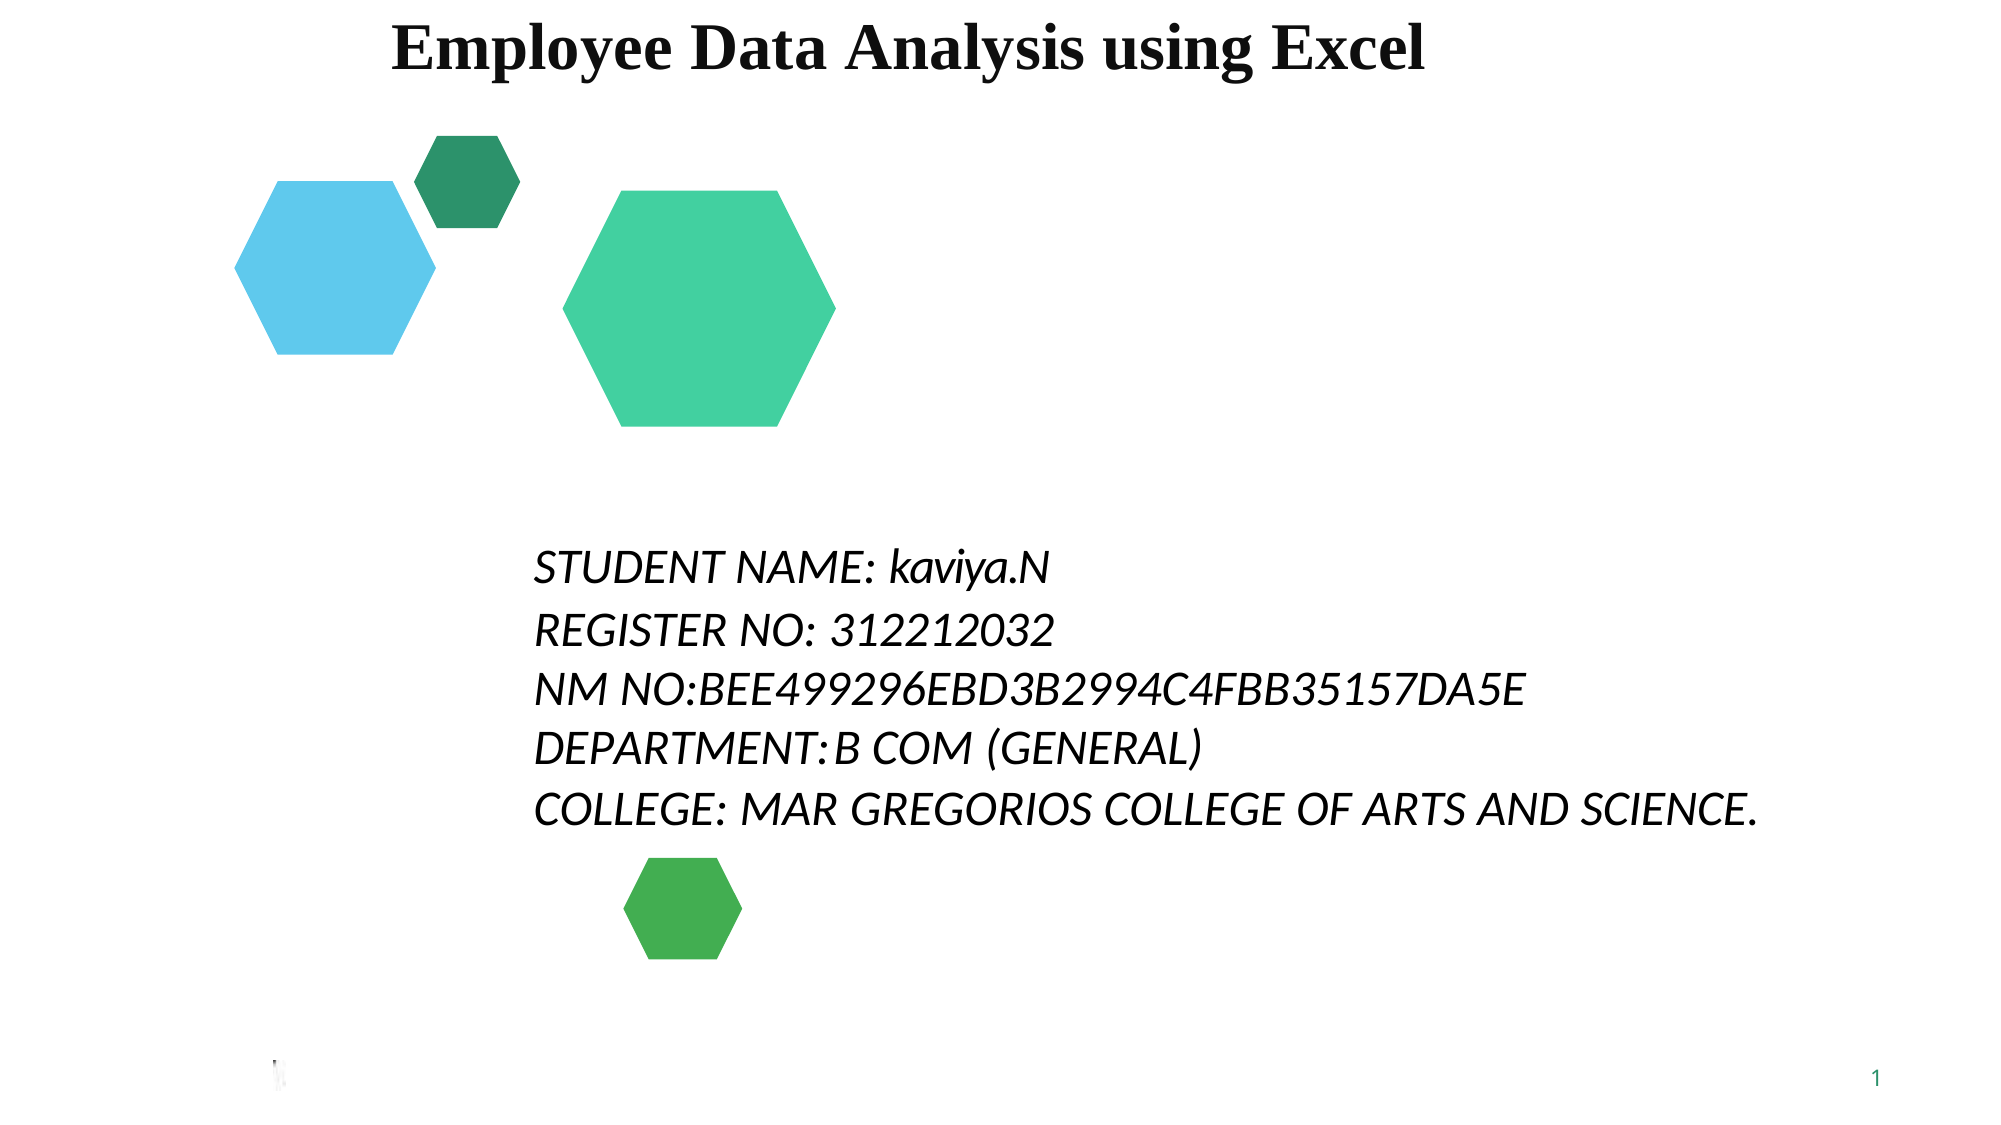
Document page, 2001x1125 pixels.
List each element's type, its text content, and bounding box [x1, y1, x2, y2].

text_box STUDENT NAME: kaviya.N REGISTER NO: 312212032 NM NO:BEE499296EBD3B2994C4FBB35157DA5E DEPARTMENT: B COM (GENERAL) COLLEGE: MAR GREGORIOS COLLEGE OF ARTS AND SCIENCE. [531, 531, 1852, 840]
slide_number 1 [1851, 1062, 1891, 1094]
picture [273, 1060, 286, 1091]
text_box [623, 857, 743, 960]
text_box [234, 181, 436, 355]
title Employee Data Analysis using Excel [389, 0, 1428, 86]
text_box [562, 190, 836, 427]
text_box [413, 135, 521, 229]
